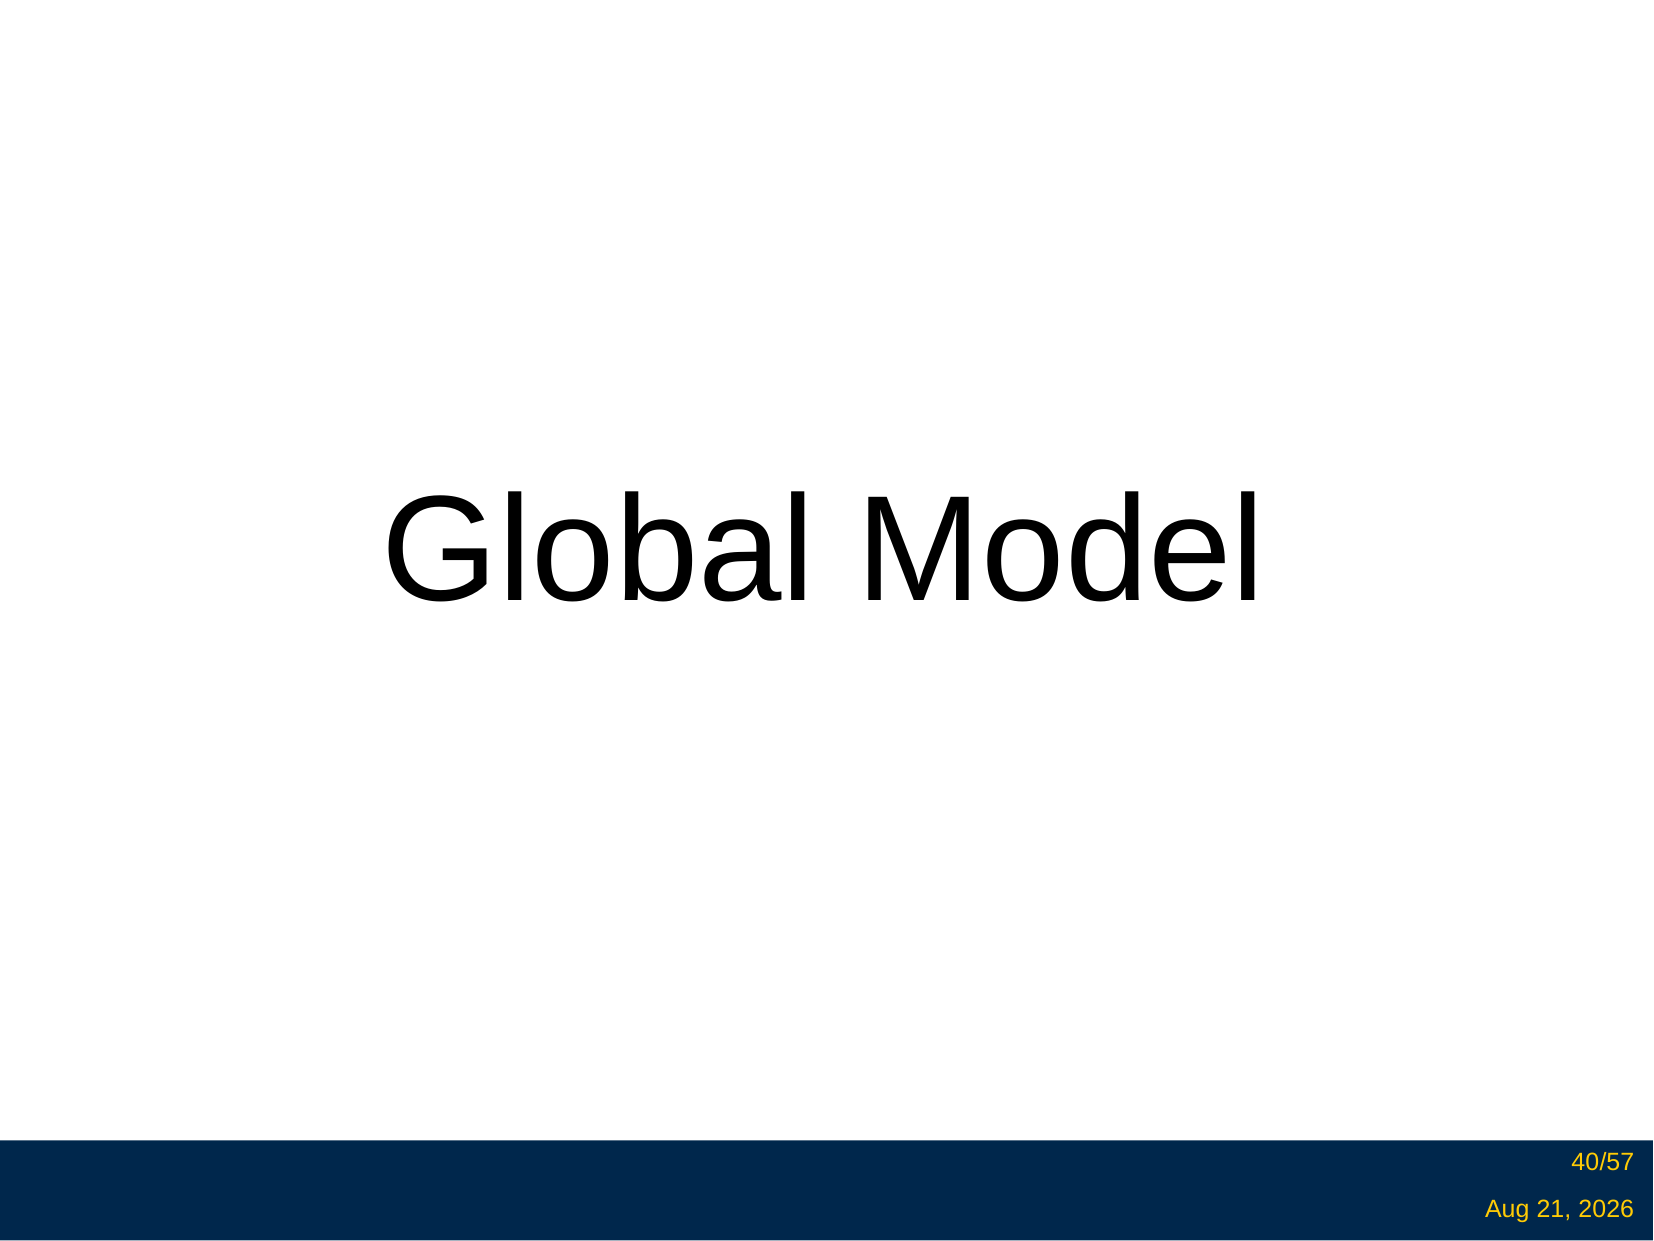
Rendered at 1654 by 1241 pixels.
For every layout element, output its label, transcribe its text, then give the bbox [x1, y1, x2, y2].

text_box Global Model [367, 457, 1285, 687]
